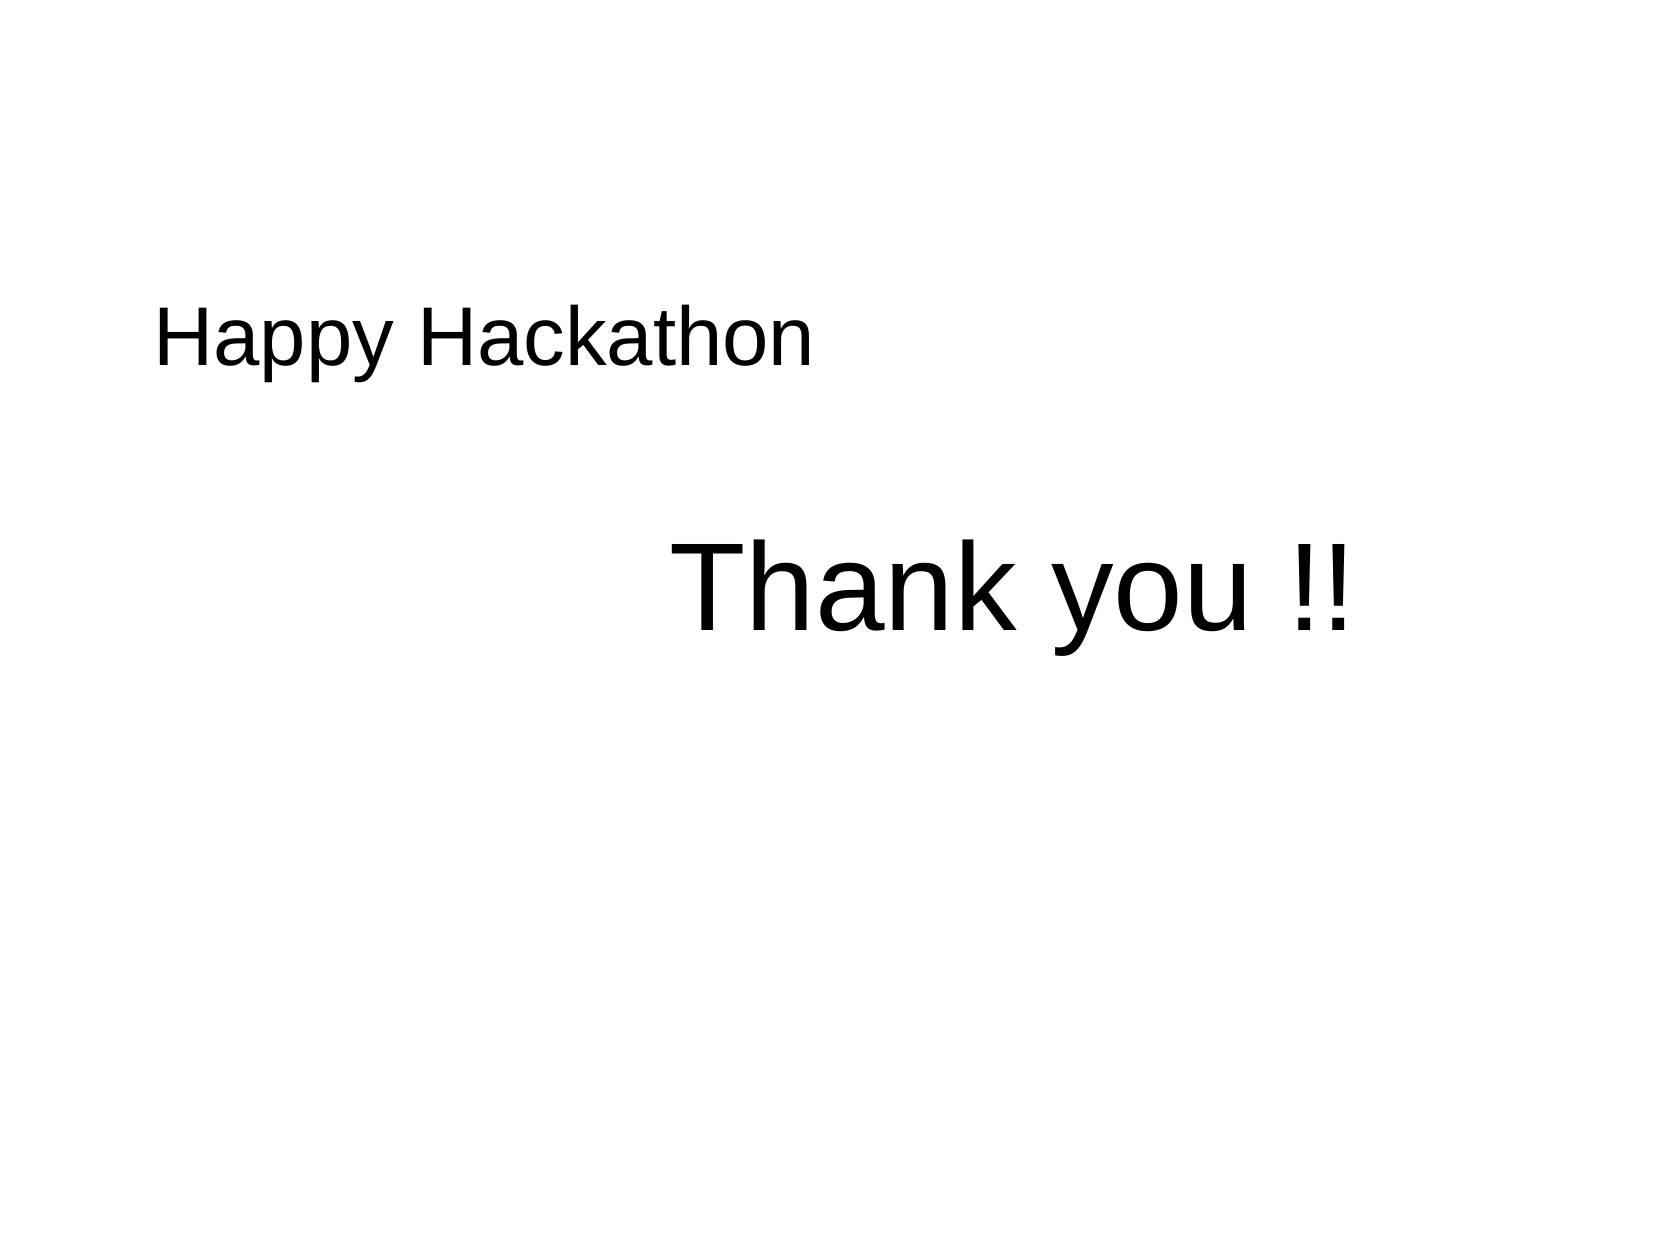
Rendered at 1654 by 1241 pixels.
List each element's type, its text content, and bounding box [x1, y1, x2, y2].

list Happy Hackathon Thank you !! [82, 290, 1571, 1010]
